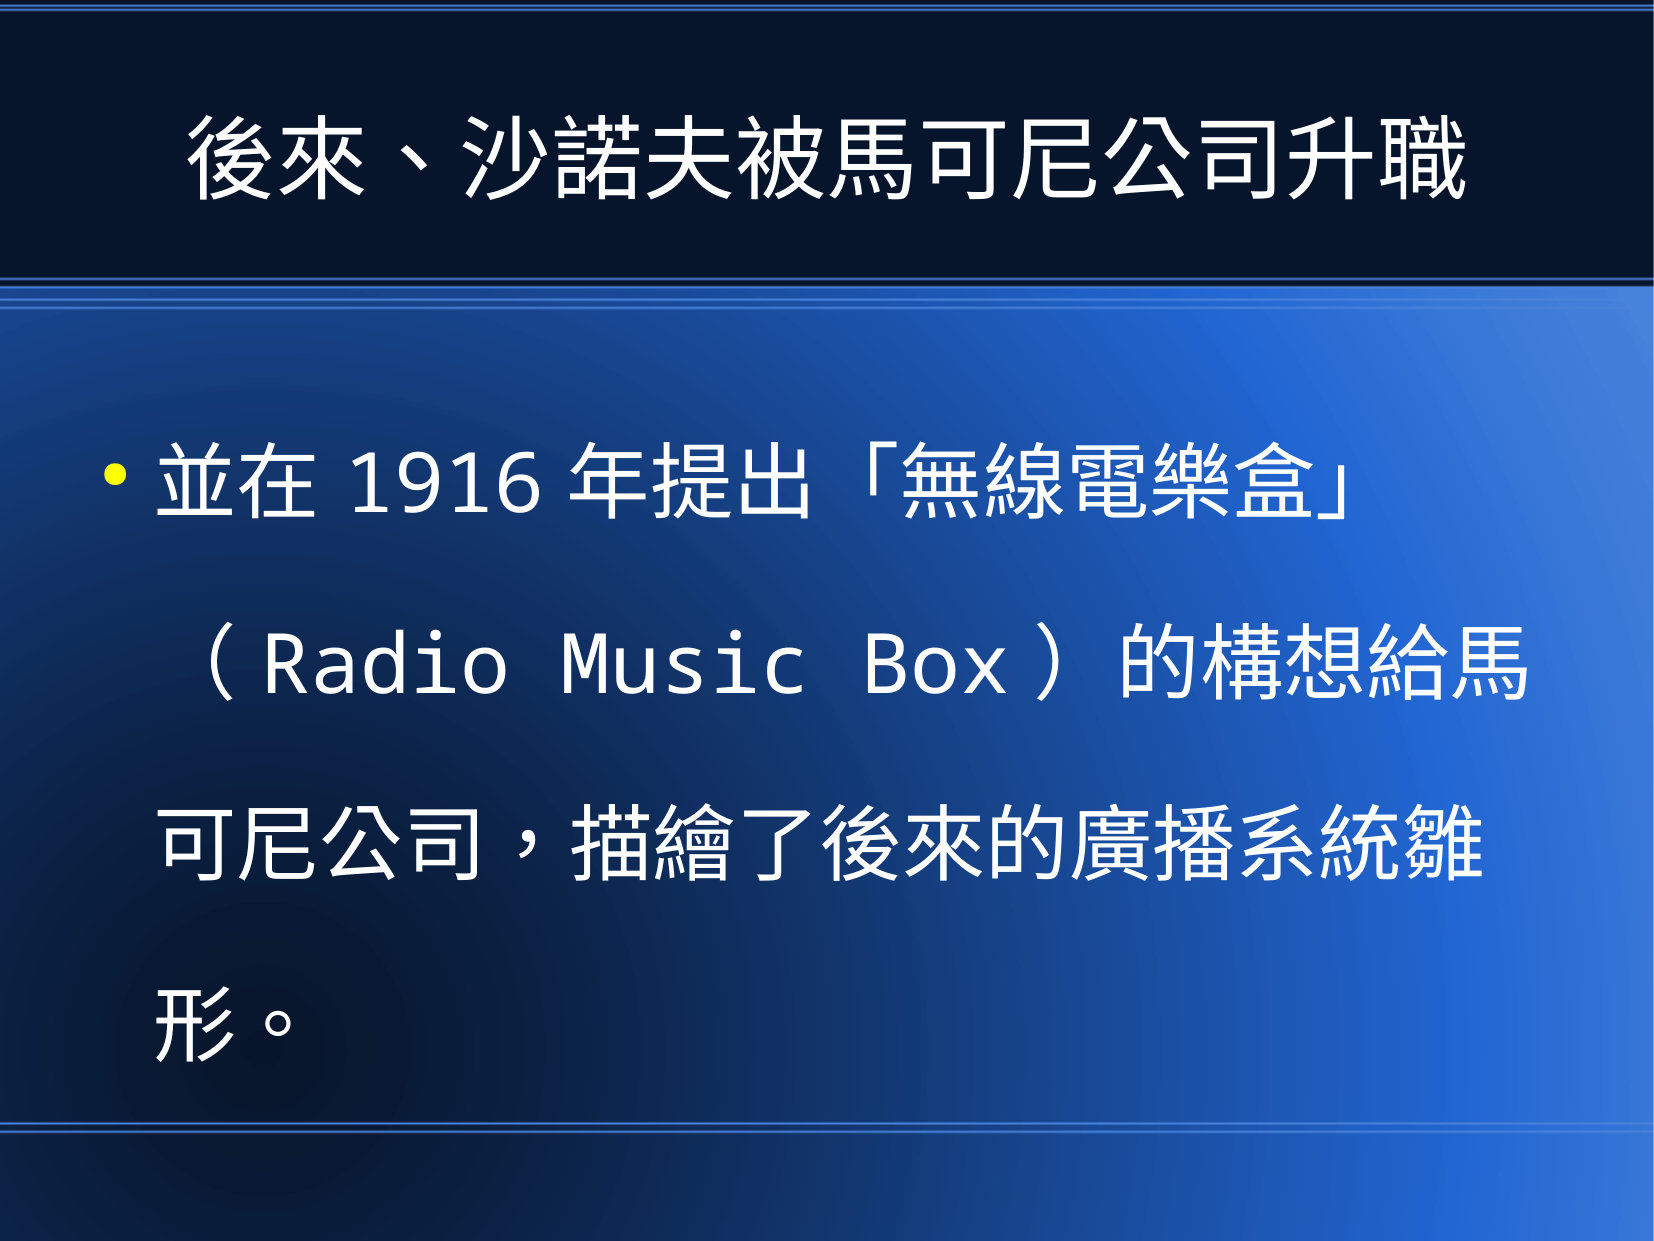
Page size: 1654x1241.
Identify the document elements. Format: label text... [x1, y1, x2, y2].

picture [0, 0, 1654, 1241]
title 後來、沙諾夫被馬可尼公司升職 [82, 49, 1571, 257]
list 並在1916年提出「無線電樂盒」（Radio Music Box）的構想給馬可尼公司，描繪了後來的廣播系統雛形。 [82, 355, 1607, 1241]
